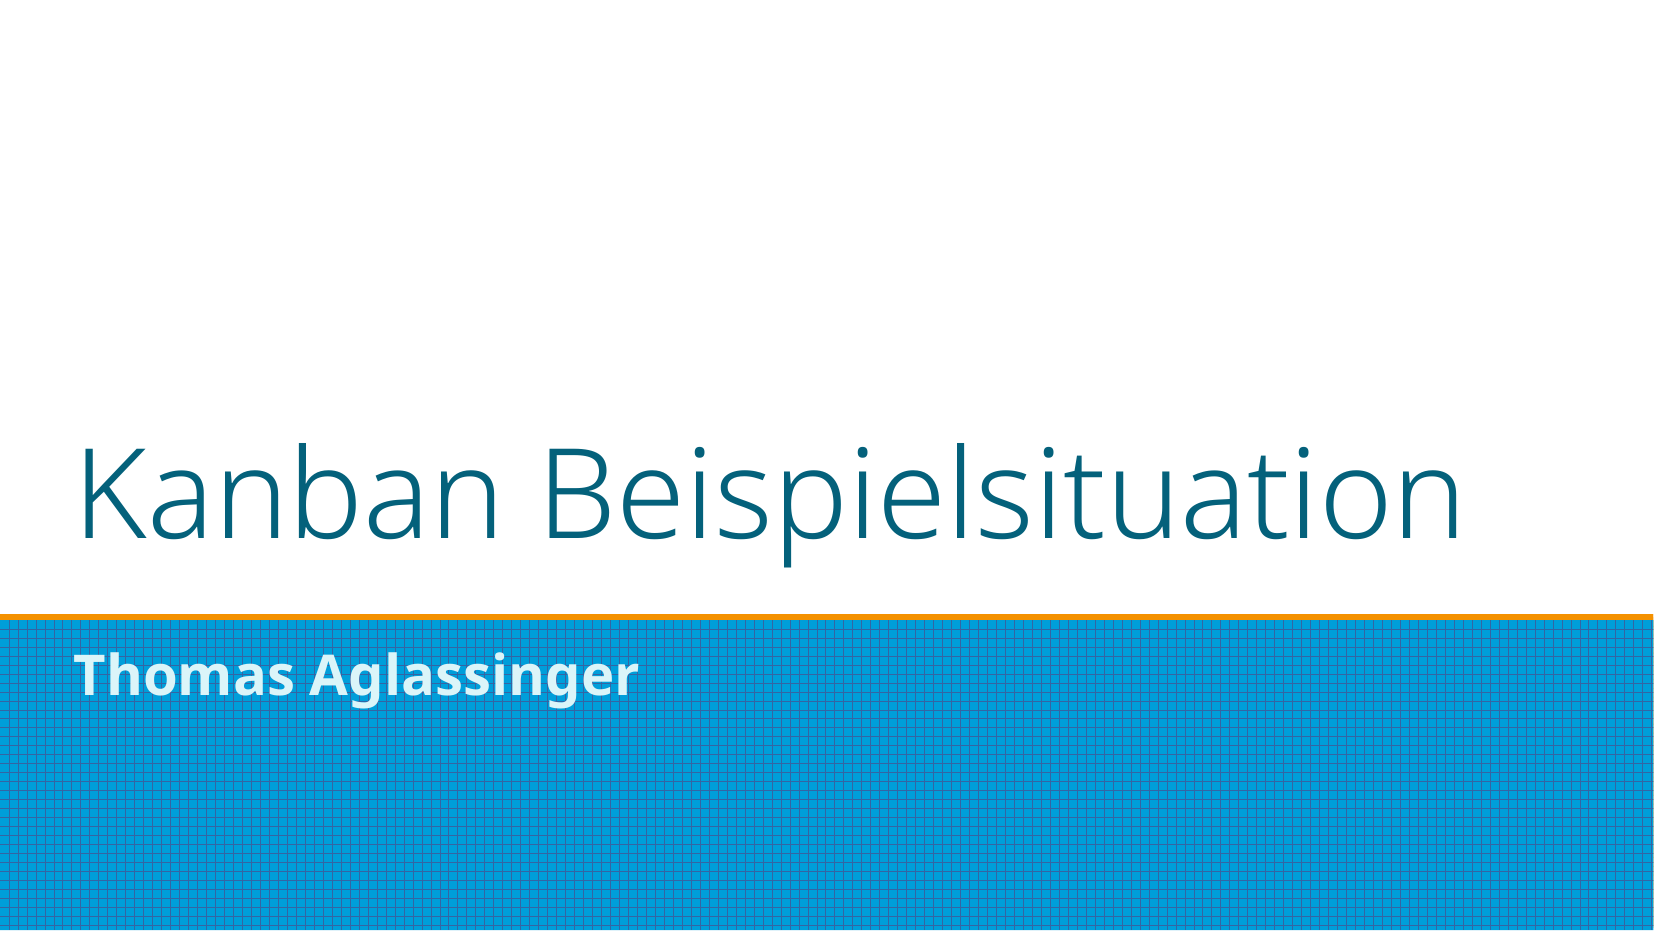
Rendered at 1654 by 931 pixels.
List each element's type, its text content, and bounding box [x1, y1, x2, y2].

title Kanban Beispielsituation [73, 44, 1551, 576]
subtitle Thomas Aglassinger [73, 634, 1551, 827]
